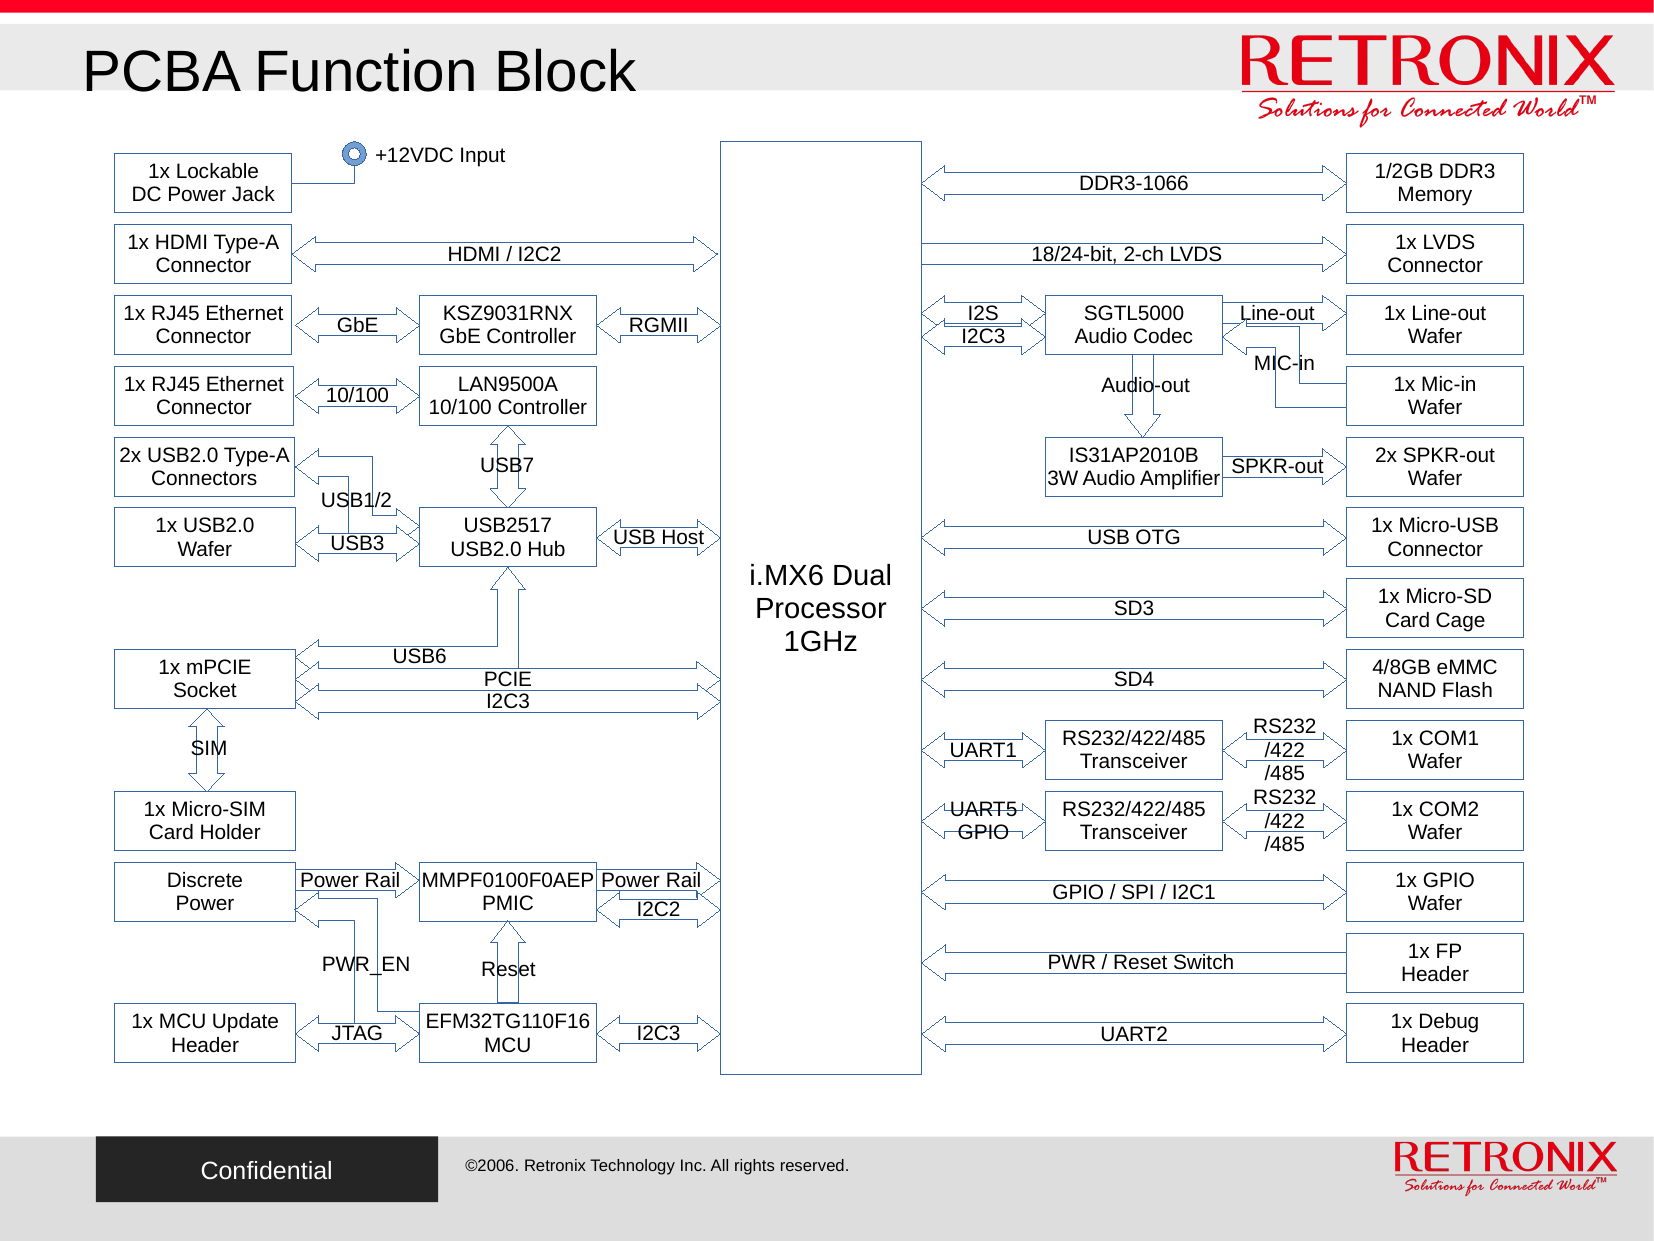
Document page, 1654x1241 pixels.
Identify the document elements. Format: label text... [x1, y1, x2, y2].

text_box 1x FP Header [1346, 933, 1524, 993]
text_box RS232 /422 /485 [1222, 732, 1347, 768]
text_box GbE [295, 307, 420, 343]
text_box SIM [175, 729, 243, 768]
text_box I2C2 [596, 891, 721, 928]
text_box JTAG [295, 1015, 420, 1052]
text_box [490, 485, 526, 508]
text_box USB7 [465, 446, 549, 485]
text_box USB2517 USB2.0 Hub [419, 507, 597, 567]
text_box MMPF0100F0AEP PMIC [419, 862, 597, 922]
title PCBA Function Block [82, 23, 1205, 119]
text_box 10/100 [295, 378, 420, 414]
text_box [462, 567, 526, 668]
text_box Reset [466, 950, 551, 990]
text_box Discrete Power [114, 862, 296, 922]
text_box 1x mPCIE Socket [114, 649, 296, 709]
text_box [188, 708, 225, 729]
text_box 18/24-bit, 2-ch LVDS [921, 236, 1347, 272]
text_box 1x Mic-in Wafer [1346, 366, 1524, 426]
text_box EFM32TG110F16 MCU [419, 1003, 597, 1063]
text_box [342, 141, 360, 166]
text_box USB3 [295, 525, 420, 562]
text_box Line-out [1222, 295, 1347, 331]
text_box 2x SPKR-out Wafer [1346, 437, 1524, 497]
text_box 1x LVDS Connector [1346, 224, 1524, 284]
text_box RS232/422/485 Transceiver [1045, 791, 1223, 851]
text_box SD4 [921, 661, 1347, 698]
text_box 1x COM1 Wafer [1346, 720, 1524, 780]
text_box I2S [921, 295, 1046, 325]
text_box PWR / Reset Switch [921, 944, 1347, 981]
text_box I2C3 [921, 318, 1046, 355]
text_box [497, 990, 519, 1003]
text_box PWR_EN [307, 944, 426, 984]
text_box [296, 891, 378, 944]
text_box [348, 517, 419, 534]
text_box [490, 920, 526, 950]
text_box UART1 [921, 732, 1046, 768]
text_box Power Rail [295, 862, 420, 898]
text_box 1x Micro-SIM Card Holder [114, 791, 296, 851]
text_box 1x USB2.0 Wafer [114, 507, 296, 567]
picture [1235, 31, 1621, 130]
text_box [354, 984, 419, 1032]
text_box LAN9500A 10/100 Controller [419, 366, 597, 426]
text_box 1x HDMI Type-A Connector [114, 224, 292, 284]
text_box GPIO / SPI / I2C1 [921, 874, 1347, 910]
text_box PCIE [295, 661, 721, 690]
text_box Audio-out [1086, 366, 1205, 405]
text_box 1x Lockable DC Power Jack [114, 153, 292, 213]
text_box [490, 425, 526, 446]
text_box UART2 [921, 1016, 1347, 1052]
text_box [1132, 354, 1154, 366]
text_box 1x RJ45 Ethernet Connector [114, 295, 292, 355]
text_box 1x Debug Header [1346, 1003, 1524, 1063]
text_box USB6 [377, 637, 462, 677]
text_box HDMI / I2C2 [291, 236, 718, 272]
text_box [296, 639, 377, 668]
text_box USB Host [596, 519, 721, 556]
text_box I2C3 [295, 683, 721, 720]
text_box Power Rail [596, 862, 721, 898]
text_box 1x MCU Update Header [114, 1003, 296, 1063]
text_box [188, 768, 225, 792]
text_box IS31AP2010B 3W Audio Amplifier [1045, 437, 1223, 497]
text_box 4/8GB eMMC NAND Flash [1346, 649, 1524, 709]
text_box SGTL5000 Audio Codec [1045, 295, 1223, 355]
text_box 1x GPIO Wafer [1346, 862, 1524, 922]
text_box KSZ9031RNX GbE Controller [419, 295, 597, 355]
text_box i.MX6 Dual Processor 1GHz [720, 141, 922, 1075]
text_box USB1/2 [306, 481, 408, 520]
picture [1391, 1139, 1621, 1198]
text_box [295, 448, 373, 481]
text_box RS232/422/485 Transceiver [1045, 720, 1223, 780]
text_box SPKR-out [1222, 448, 1347, 485]
text_box 1x Micro-SD Card Cage [1346, 578, 1524, 638]
text_box I2C3 [596, 1015, 721, 1052]
text_box 2x USB2.0 Type-A Connectors [114, 437, 295, 497]
text_box [1124, 405, 1161, 438]
text_box 1x Micro-USB Connector [1346, 507, 1524, 567]
text_box RGMII [596, 307, 721, 343]
text_box DDR3-1066 [921, 165, 1347, 201]
text_box 1x Line-out Wafer [1346, 295, 1524, 355]
text_box RS232 /422 /485 [1222, 803, 1347, 839]
text_box MIC-in [1222, 318, 1347, 408]
text_box USB OTG [921, 519, 1347, 556]
text_box 1/2GB DDR3 Memory [1346, 153, 1524, 213]
text_box +12VDC Input [360, 135, 521, 175]
text_box 1x RJ45 Ethernet Connector [114, 366, 294, 426]
text_box SD3 [921, 590, 1347, 627]
text_box 1x COM2 Wafer [1346, 791, 1524, 851]
text_box UART5 GPIO [921, 803, 1046, 839]
